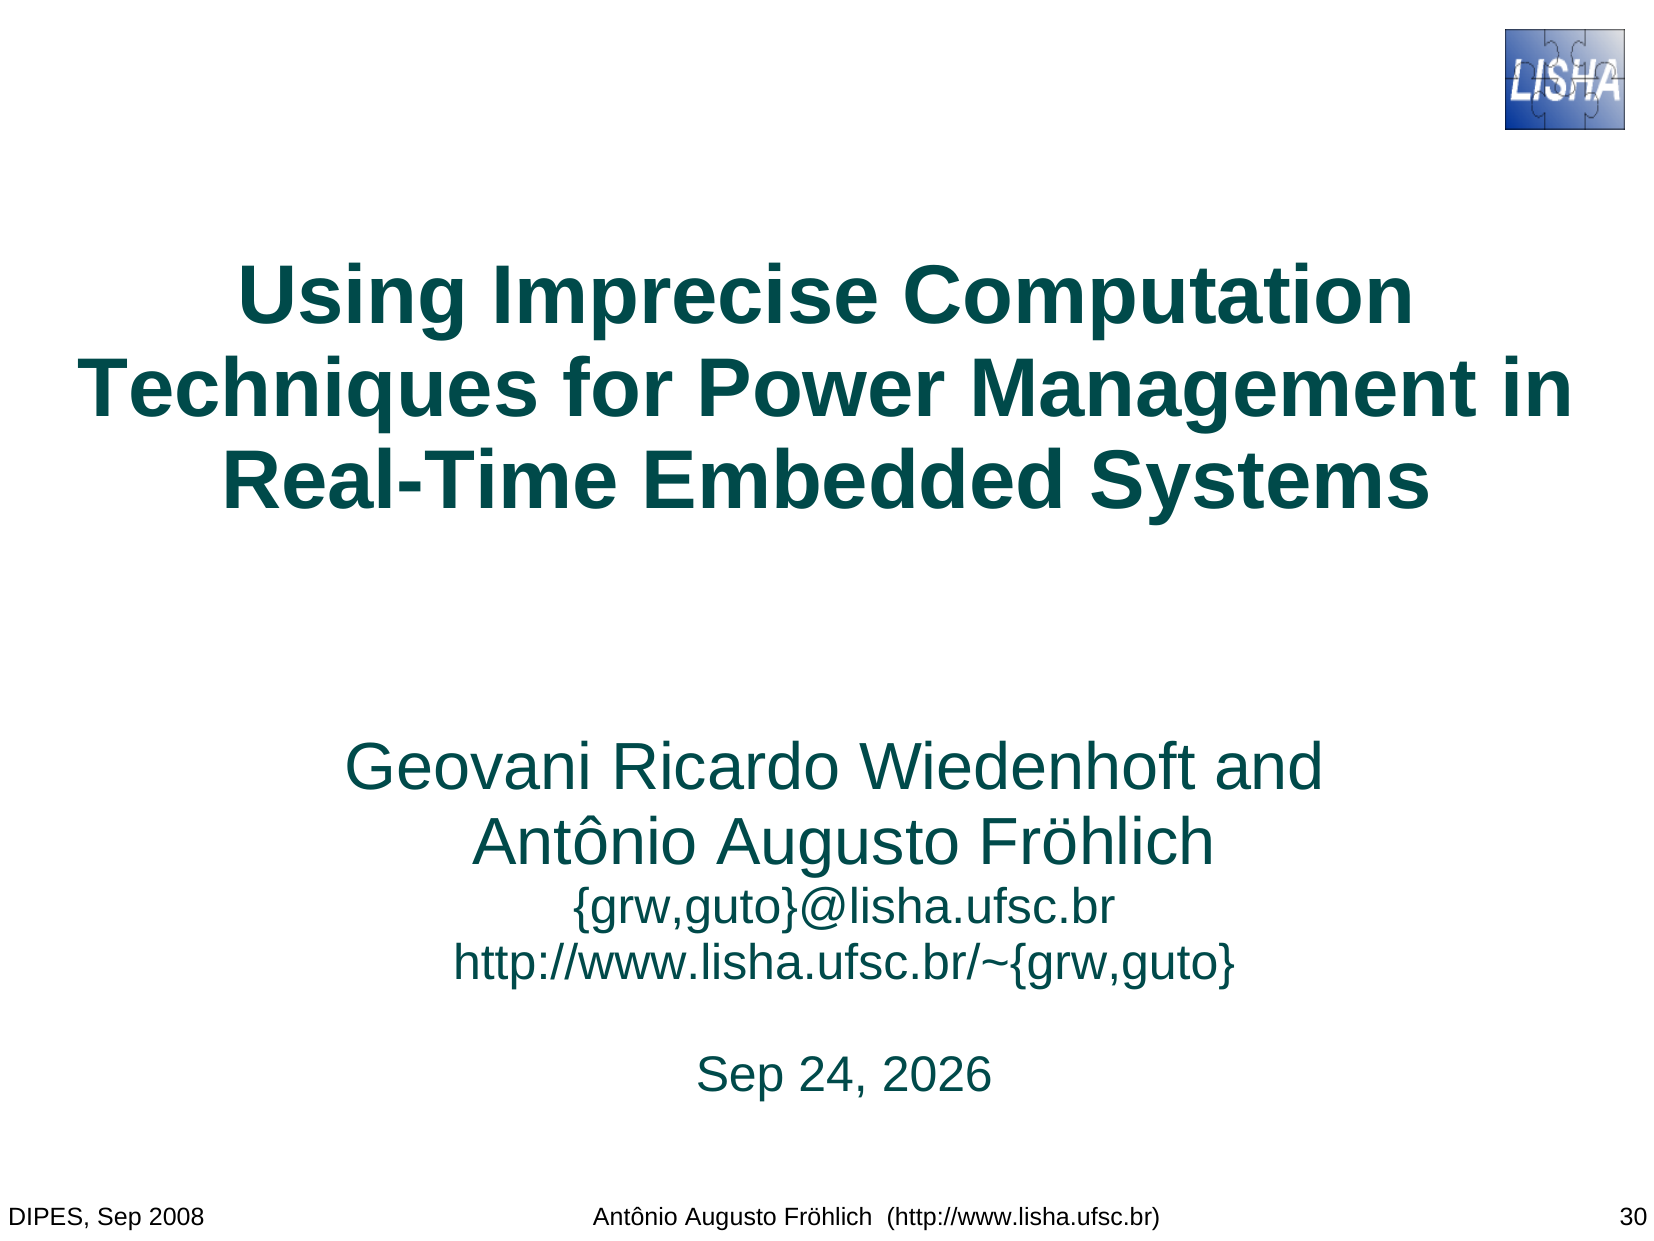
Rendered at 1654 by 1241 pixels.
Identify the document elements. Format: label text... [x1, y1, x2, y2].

picture [1505, 29, 1625, 130]
title Using Imprecise Computation Techniques for Power Management in Real-Time Embedded Systems [59, 225, 1595, 550]
subtitle Geovani Ricardo Wiedenhoft and Antônio Augusto Fröhlich {grw,guto}@lisha.ufsc.br http://www.lisha.ufsc.br/~{grw,guto} Sep 9, 2008 [59, 649, 1595, 1182]
